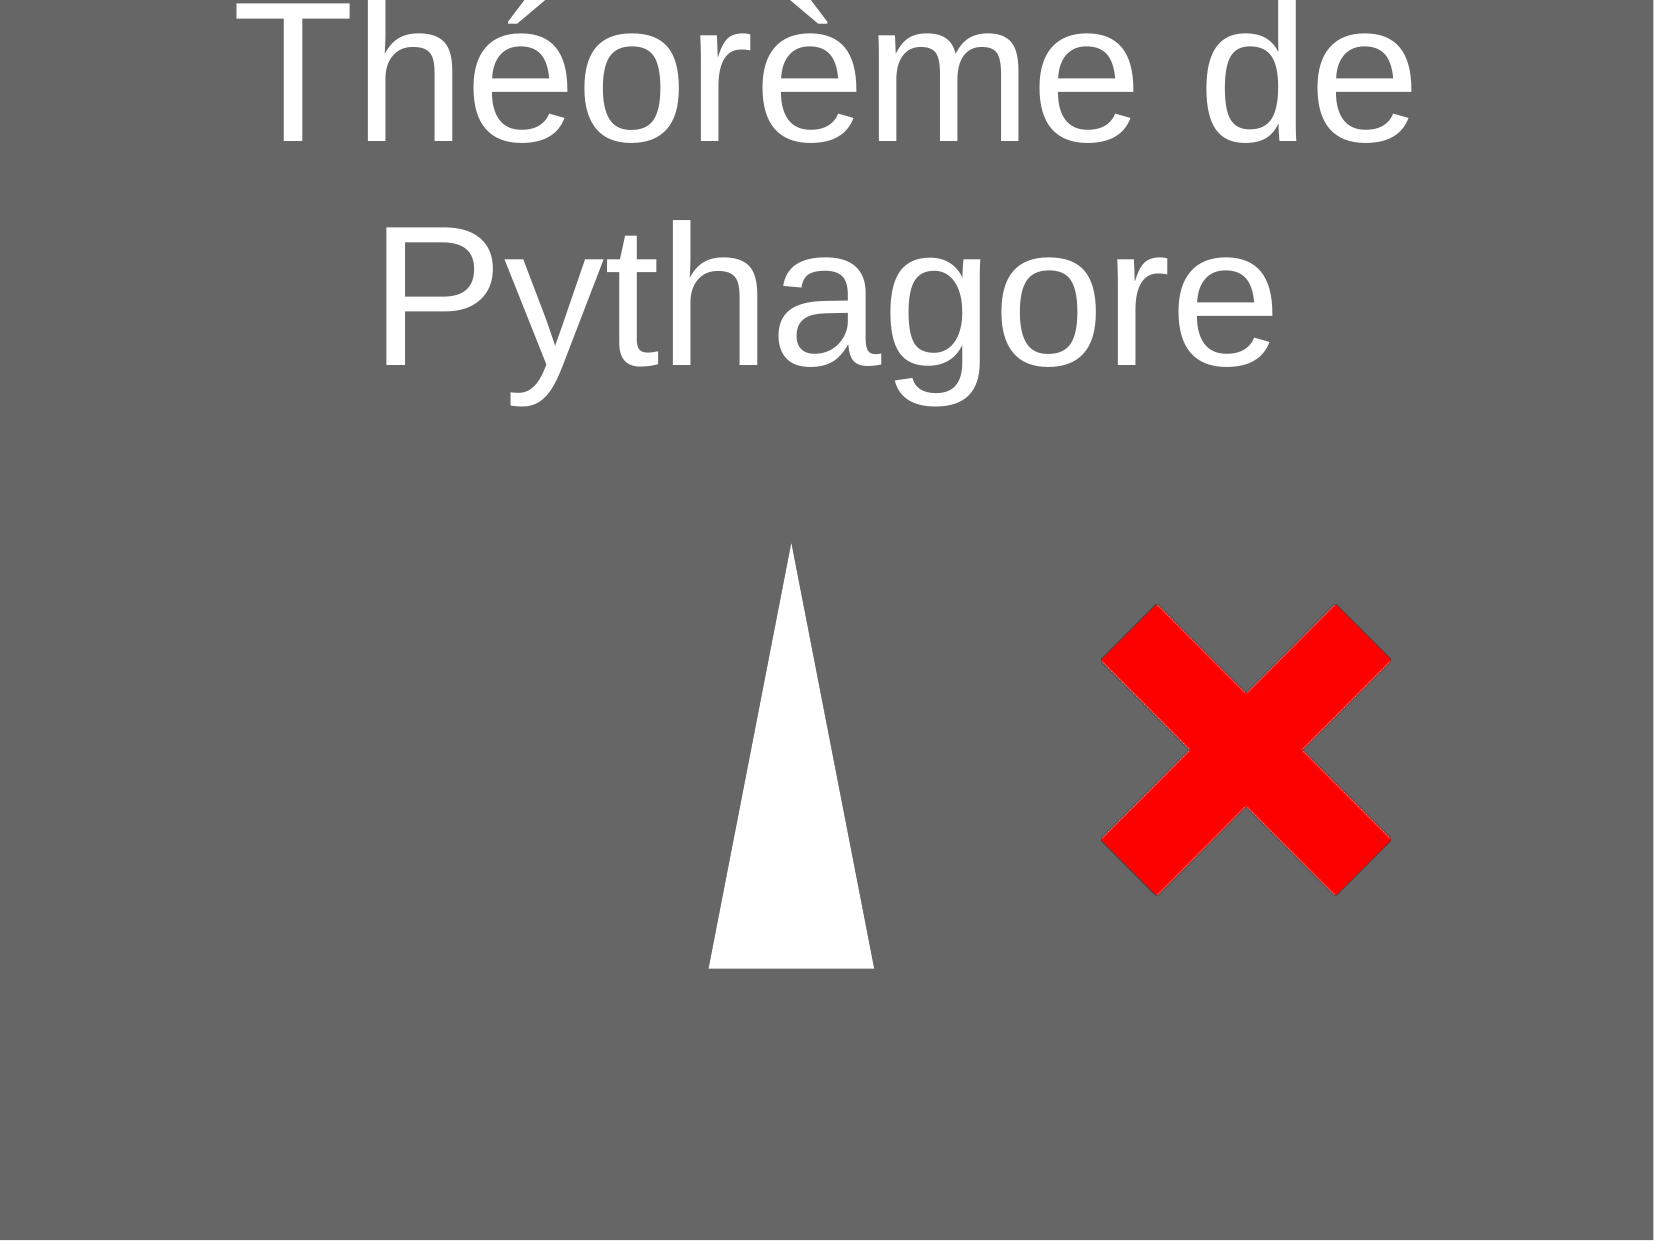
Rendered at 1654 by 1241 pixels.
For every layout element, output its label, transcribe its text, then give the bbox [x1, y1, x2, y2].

text_box [0, 0, 1654, 1241]
picture [1047, 602, 1441, 900]
title Théorème de Pythagore [177, 0, 1477, 520]
